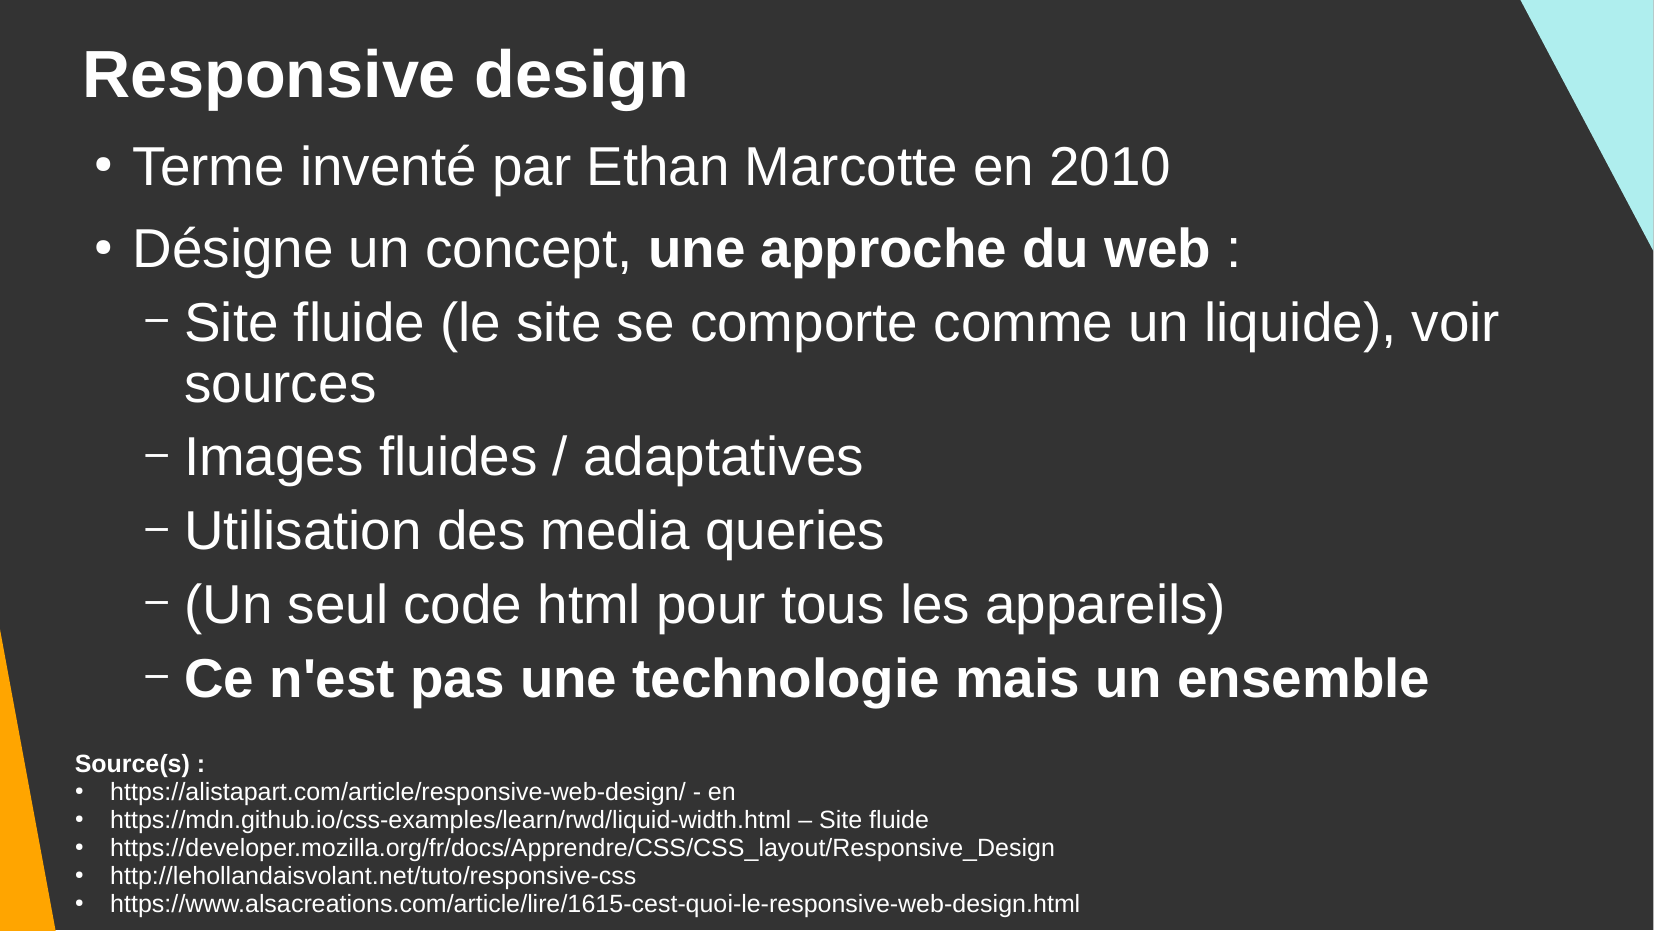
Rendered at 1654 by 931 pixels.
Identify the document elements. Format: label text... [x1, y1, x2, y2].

text_box [0, 629, 56, 931]
list Terme inventé par Ethan Marcotte en 2010 Désigne un concept, une approche du web : Site fluide (le site se comporte comme un liquide), voir sources Images fluides / adaptatives Utilisation des media queries (Un seul code html pour tous les appareils) Ce n'est pas une technologie mais un ensemble [80, 135, 1605, 709]
title Responsive design [82, 37, 1571, 114]
text_box [1520, 0, 1654, 253]
text_box Source(s) : https://alistapart.com/article/responsive-web-design/ - en https://mdn.github.io/css-examples/learn/rwd/liquid-width.html – Site fluide https://developer.mozilla.org/fr/docs/Apprendre/CSS/CSS_layout/Responsive_Design http://lehollandaisvolant.net/tuto/responsive-css https://www.alsacreations.com/article/lire/1615-cest-quoi-le-responsive-web-design.html [60, 742, 1546, 931]
